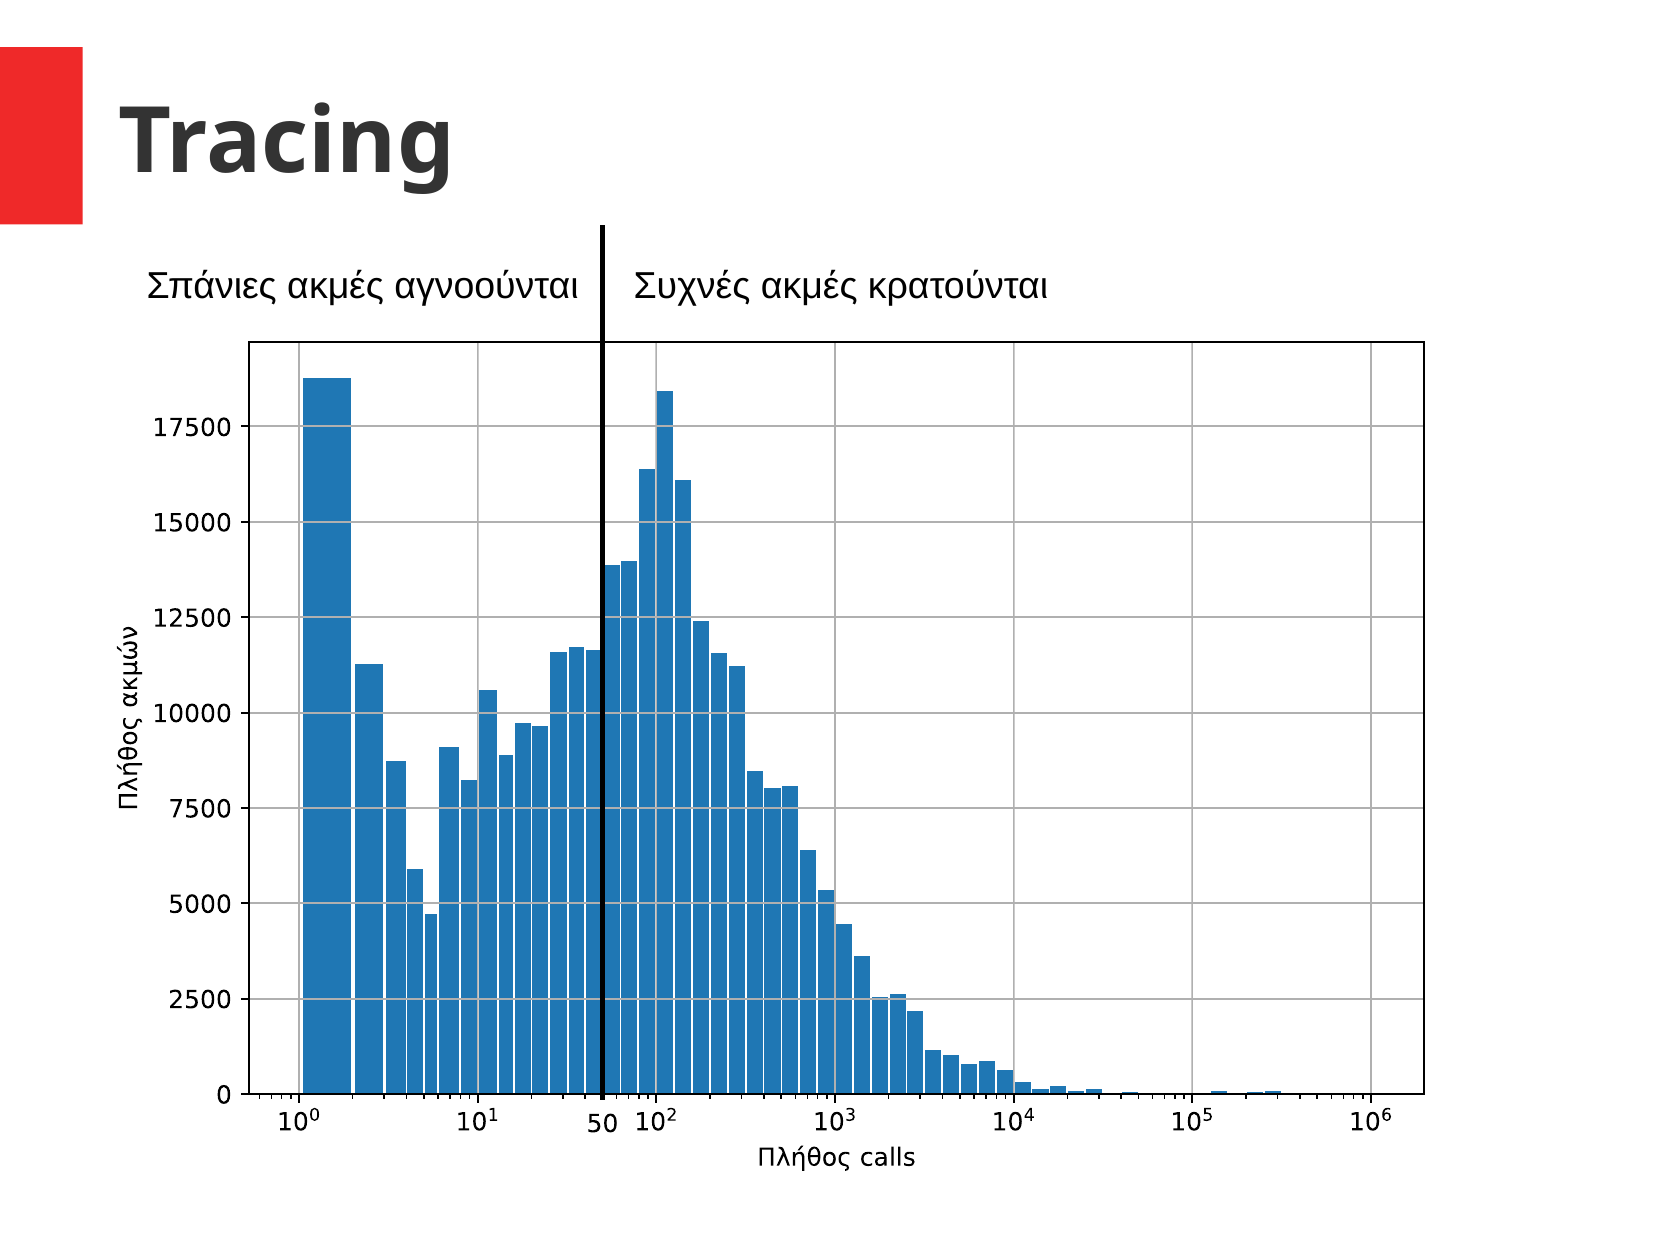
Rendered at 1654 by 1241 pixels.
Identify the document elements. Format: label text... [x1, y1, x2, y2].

text_box Σπάνιες ακμές αγνοούνται [122, 240, 601, 331]
text_box Συχνές ακμές κρατούνται [601, 240, 1082, 331]
title Tracing [118, 33, 1571, 241]
picture [60, 225, 1576, 1202]
